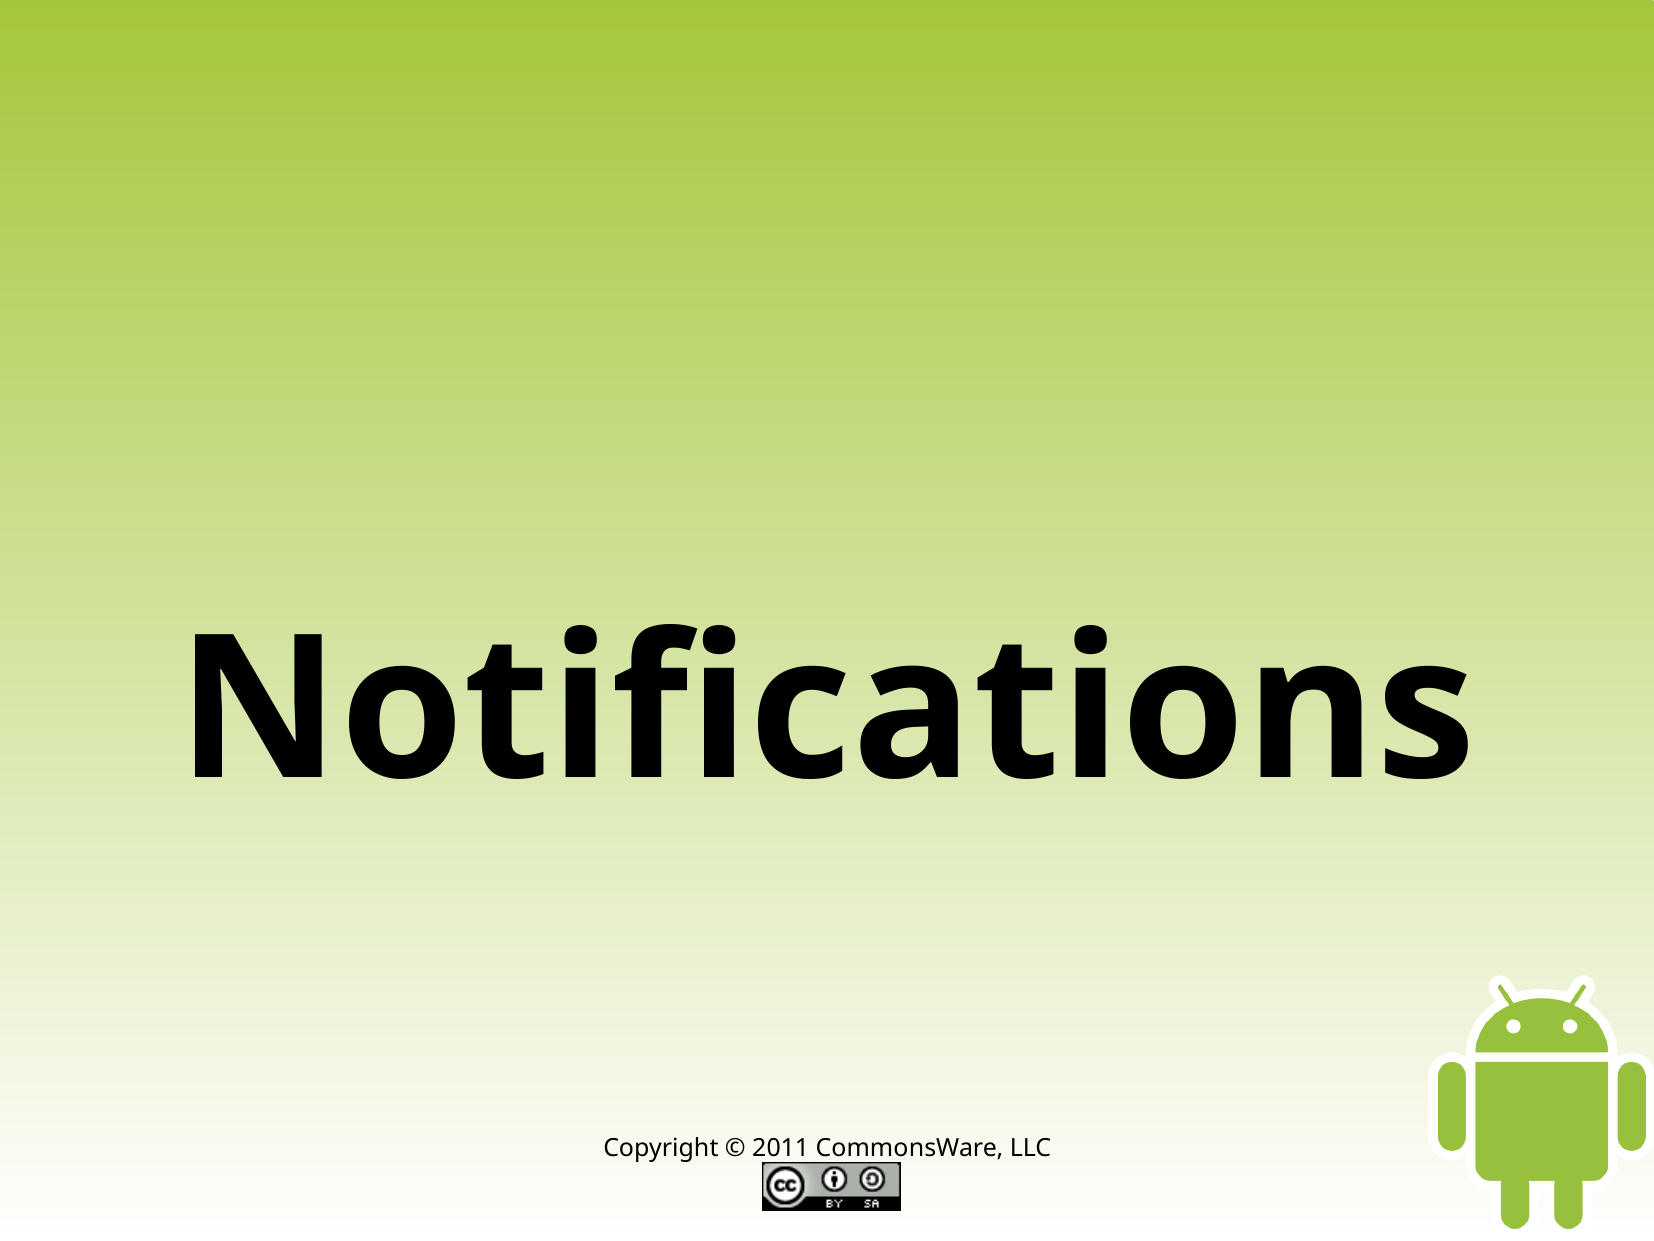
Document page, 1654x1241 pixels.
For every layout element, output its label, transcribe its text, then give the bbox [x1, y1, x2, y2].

picture [762, 1162, 901, 1211]
subtitle Notifications [82, 290, 1571, 1109]
picture [1428, 975, 1654, 1238]
